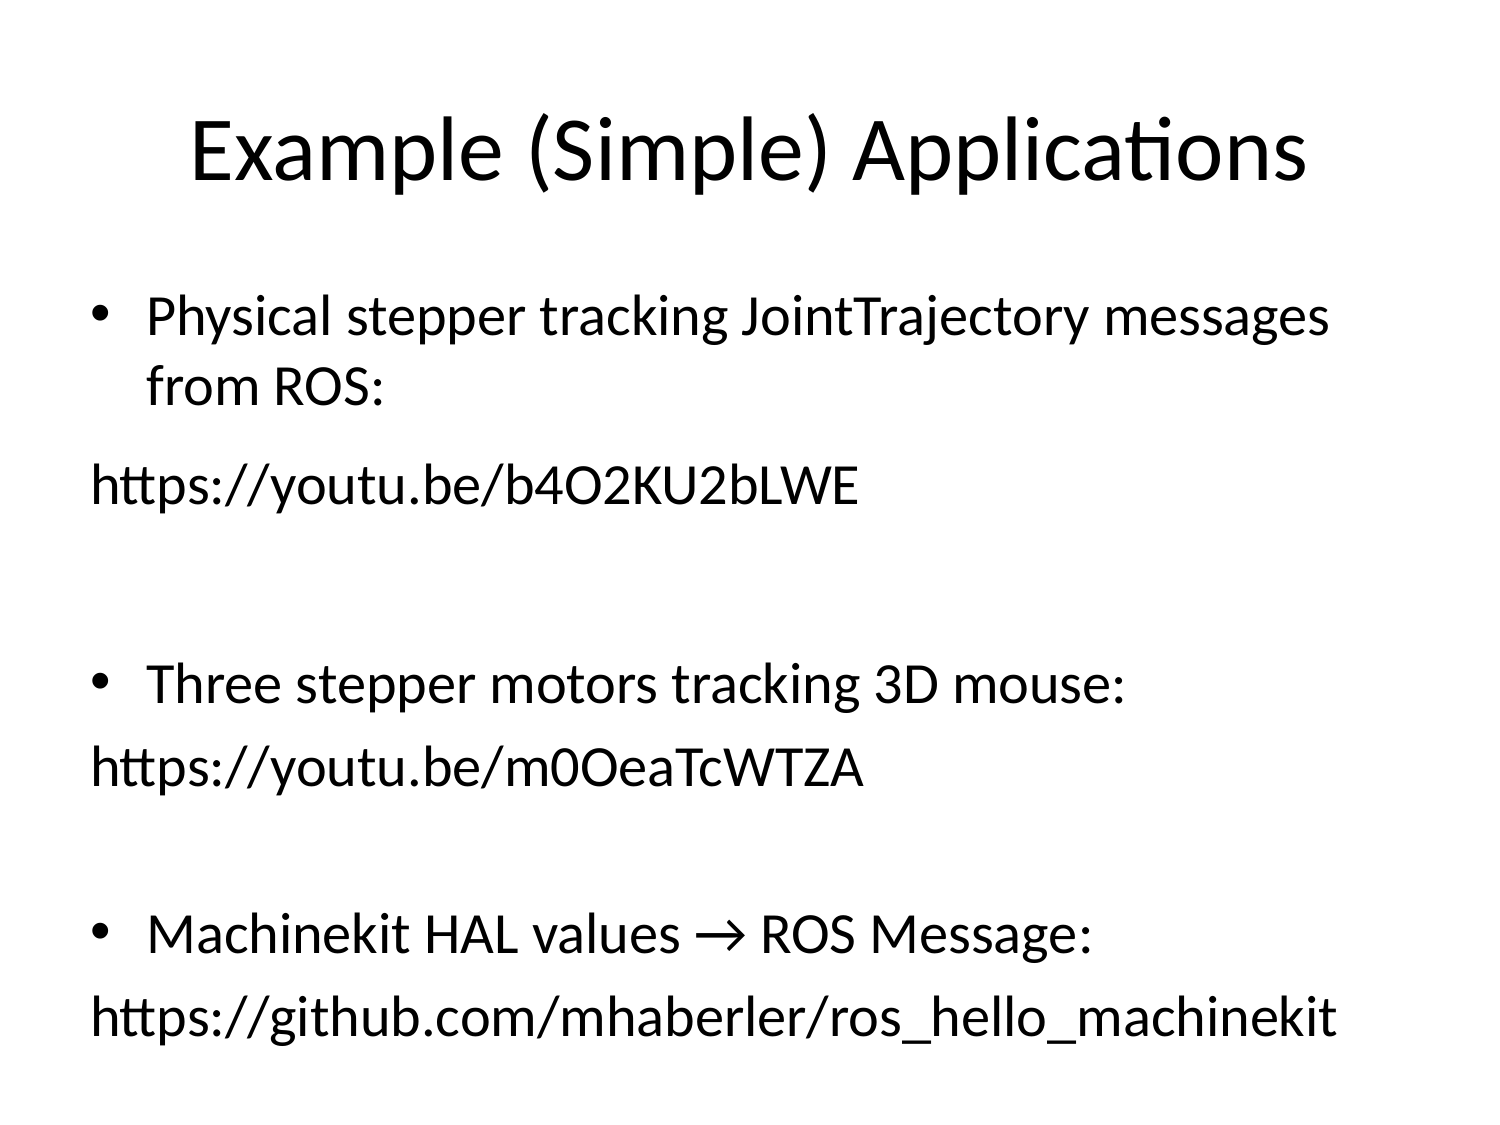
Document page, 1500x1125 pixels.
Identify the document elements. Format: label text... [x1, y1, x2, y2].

title Example (Simple) Applications [75, 50, 1425, 238]
list Physical stepper tracking JointTrajectory messages from ROS: https://youtu.be/b4O2KU2bLWE Three stepper motors tracking 3D mouse: https://youtu.be/m0OeaTcWTZA Machinekit HAL values → ROS Message: https://github.com/mhaberler/ros_hello_machinekit [75, 270, 1425, 1108]
